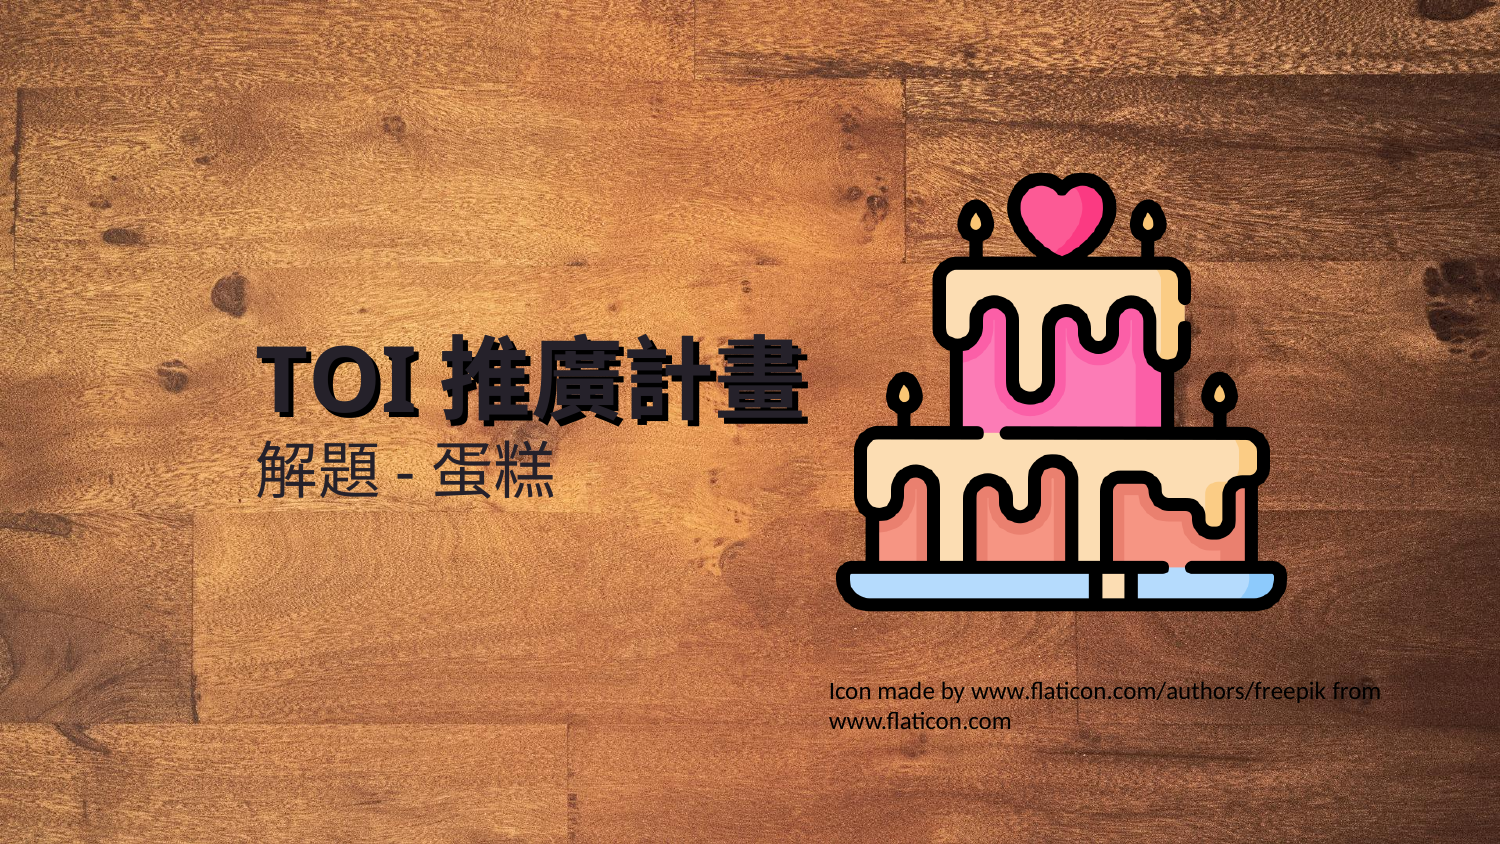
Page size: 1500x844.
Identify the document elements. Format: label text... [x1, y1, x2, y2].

text_box Icon made by www.flaticon.com/authors/freepik from www.flaticon.com [814, 667, 1427, 742]
title TOI推廣計畫 解題-蛋糕 [240, 262, 836, 565]
picture [836, 166, 1287, 617]
